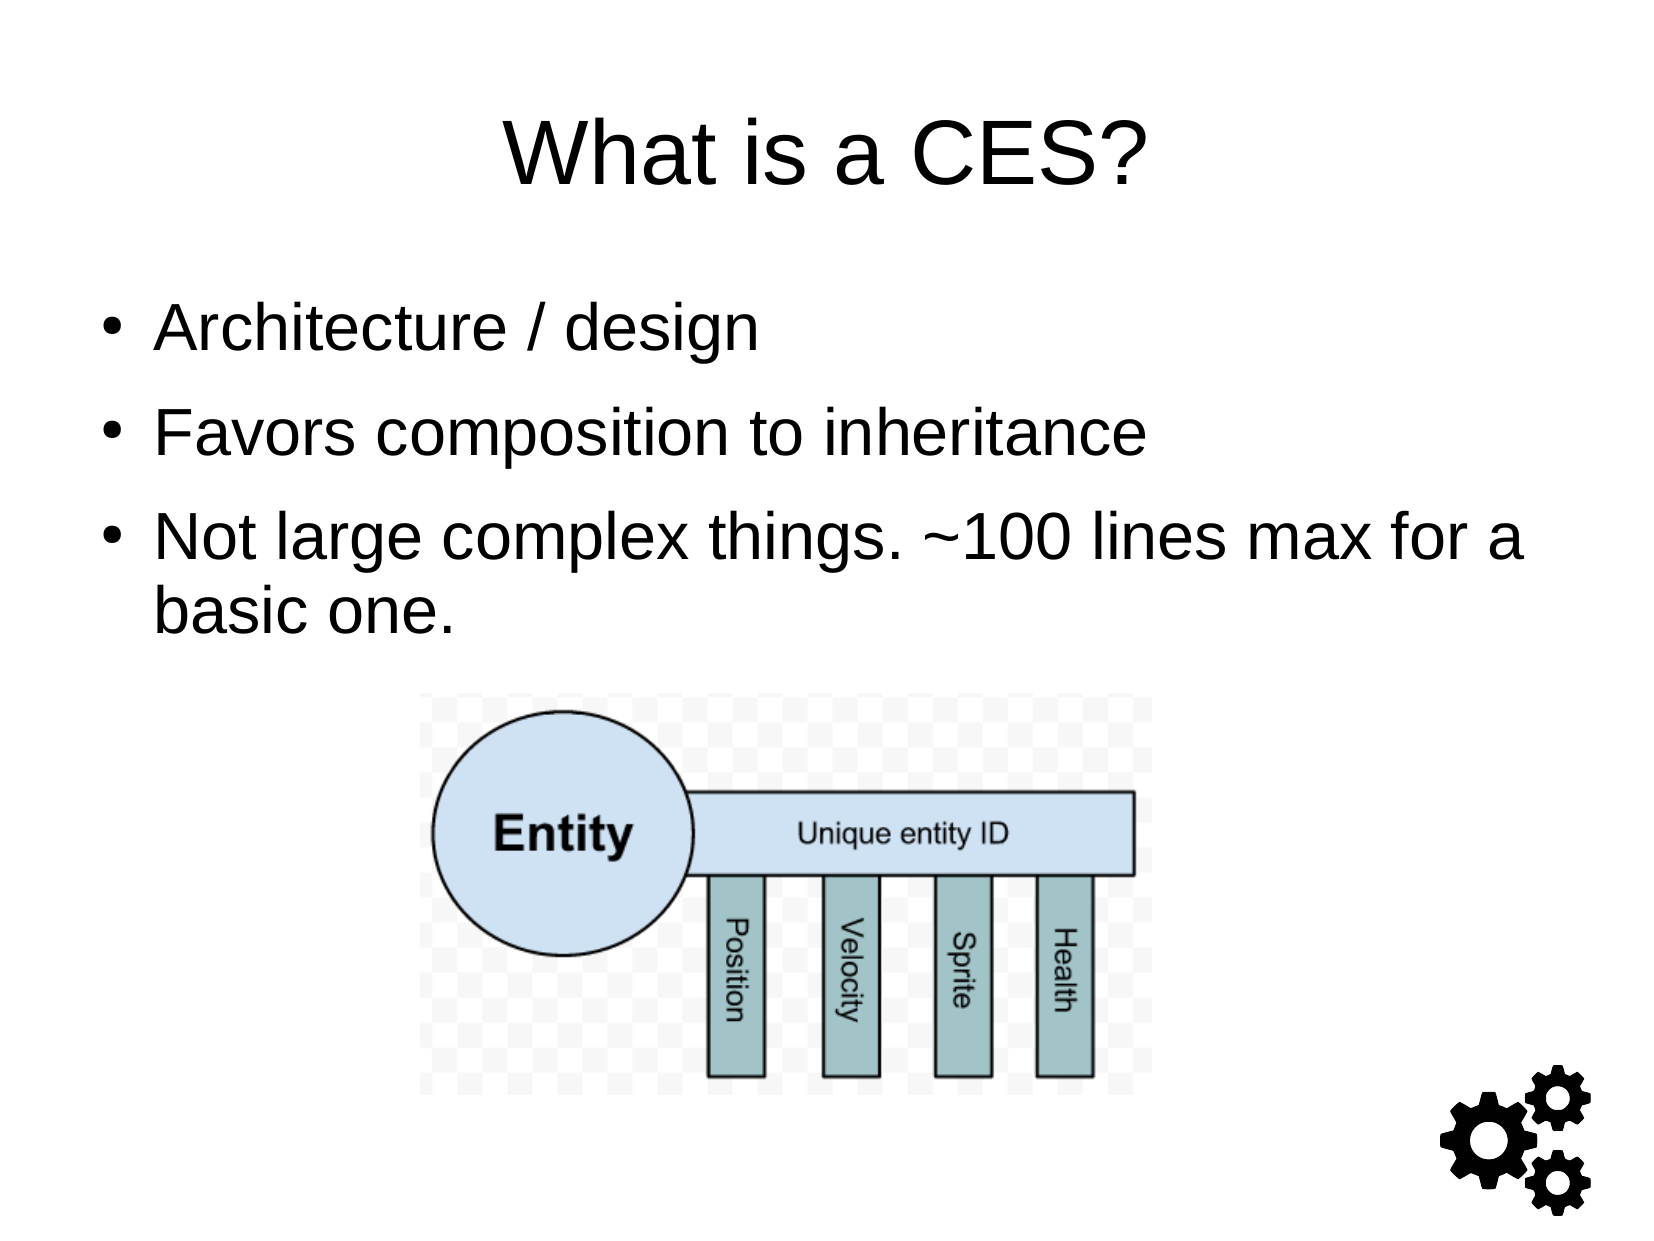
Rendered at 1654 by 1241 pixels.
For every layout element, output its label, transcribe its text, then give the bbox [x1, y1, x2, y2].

picture [420, 693, 1152, 1096]
picture [1440, 1065, 1591, 1216]
title What is a CES? [82, 49, 1571, 257]
list Architecture / design Favors composition to inheritance Not large complex things. ~100 lines max for a basic one. [82, 290, 1571, 1010]
